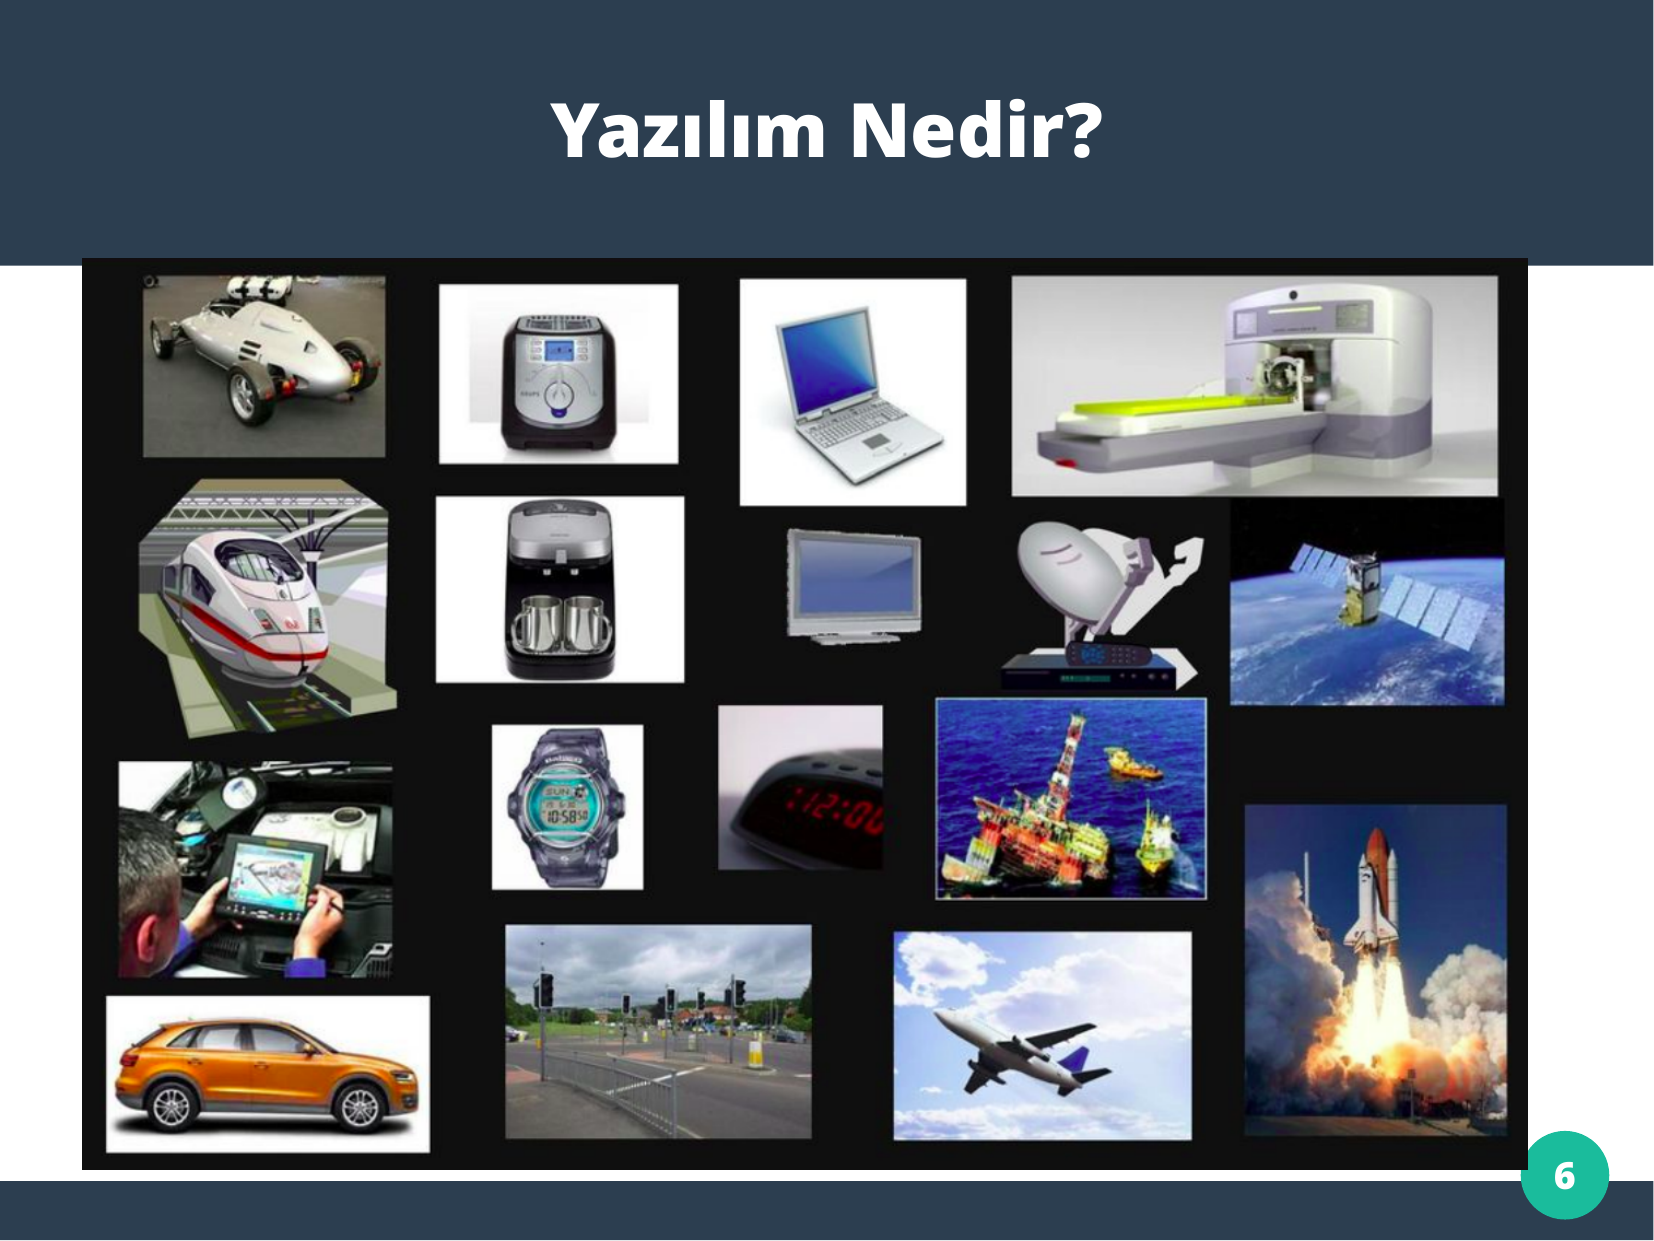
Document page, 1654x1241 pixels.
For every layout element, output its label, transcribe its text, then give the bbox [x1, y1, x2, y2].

title Yazılım Nedir? [59, 49, 1595, 207]
picture [82, 258, 1528, 1170]
